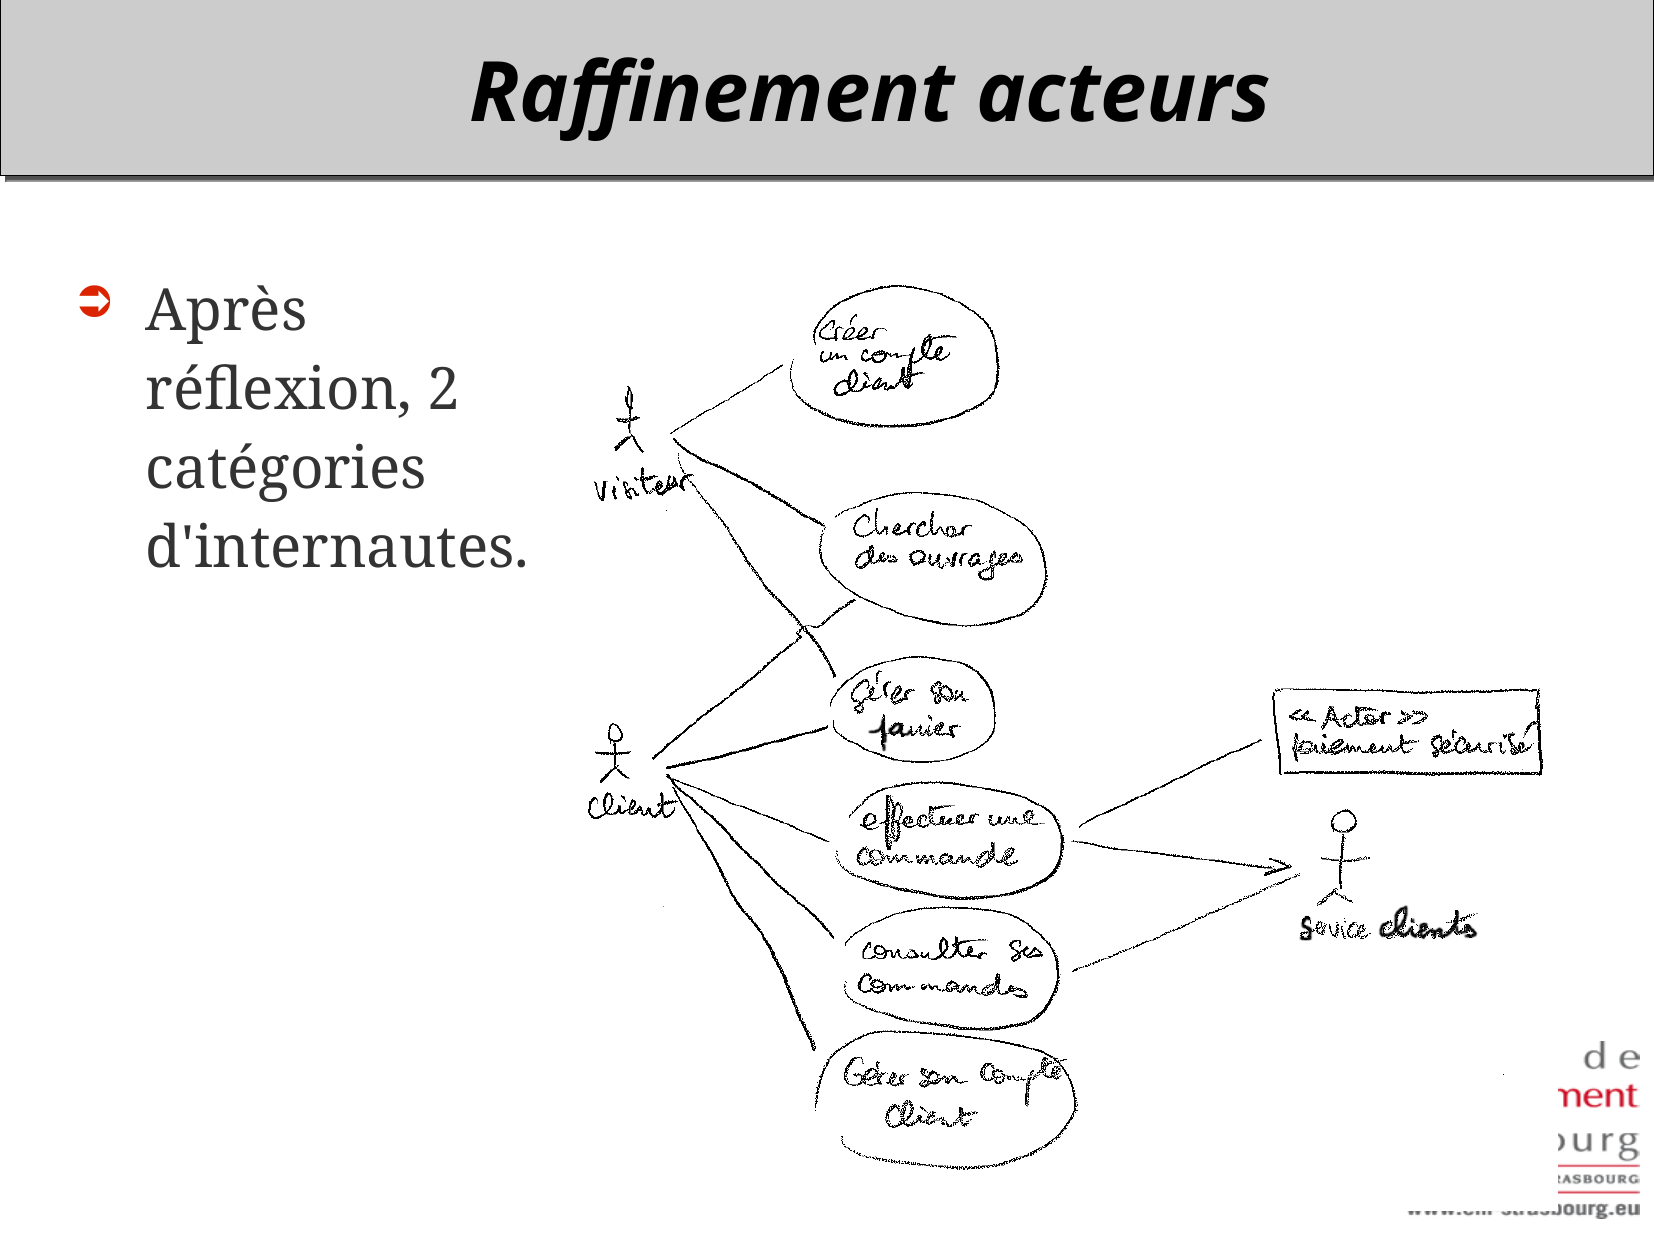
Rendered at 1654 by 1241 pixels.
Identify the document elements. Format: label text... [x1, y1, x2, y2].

title Raffinement acteurs [164, 0, 1577, 178]
picture [564, 275, 1640, 1219]
list Après réflexion, 2 catégories d'internautes. [62, 267, 564, 1174]
